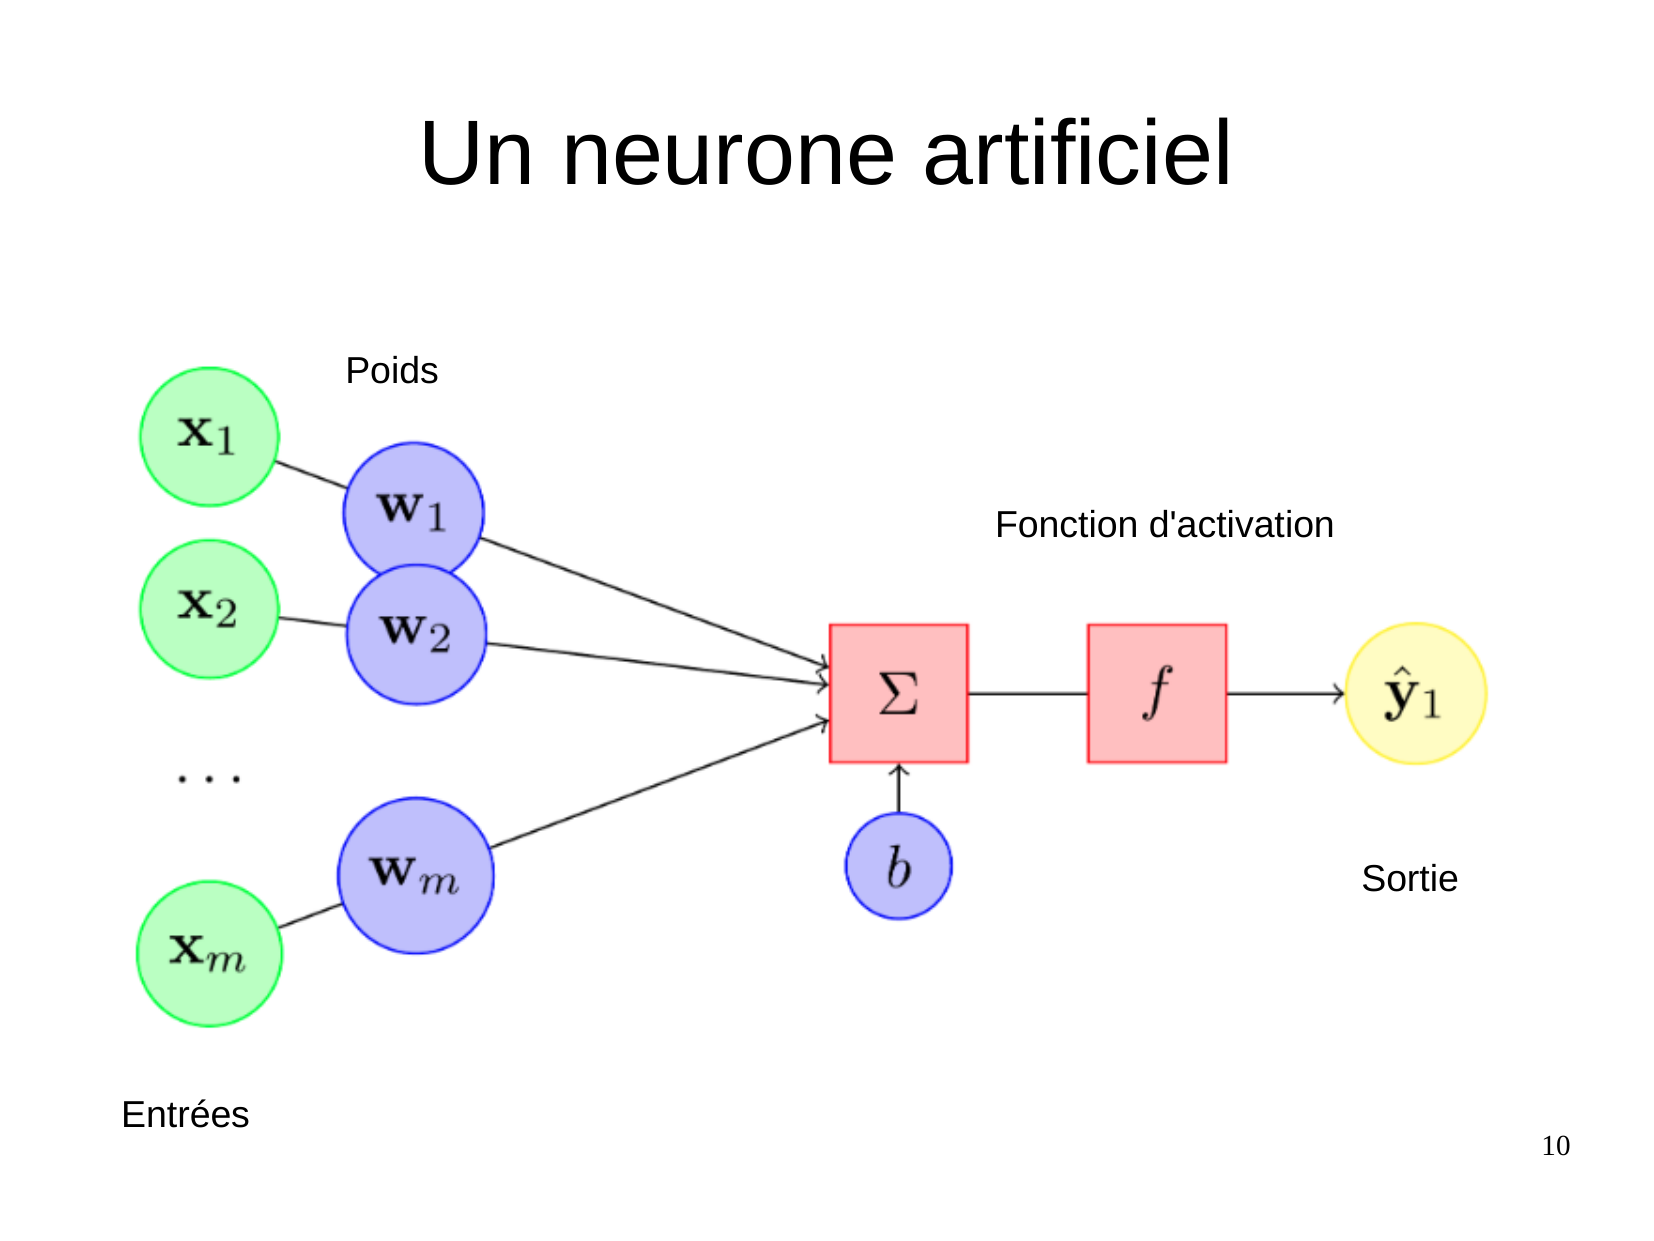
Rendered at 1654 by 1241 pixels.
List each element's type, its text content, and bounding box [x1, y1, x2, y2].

title Un neurone artificiel [82, 49, 1571, 257]
text_box Fonction d'activation [980, 496, 1371, 567]
text_box Entrées [106, 1086, 296, 1144]
text_box Sortie [1346, 850, 1501, 908]
picture [82, 354, 1571, 1045]
text_box Poids [330, 342, 508, 400]
